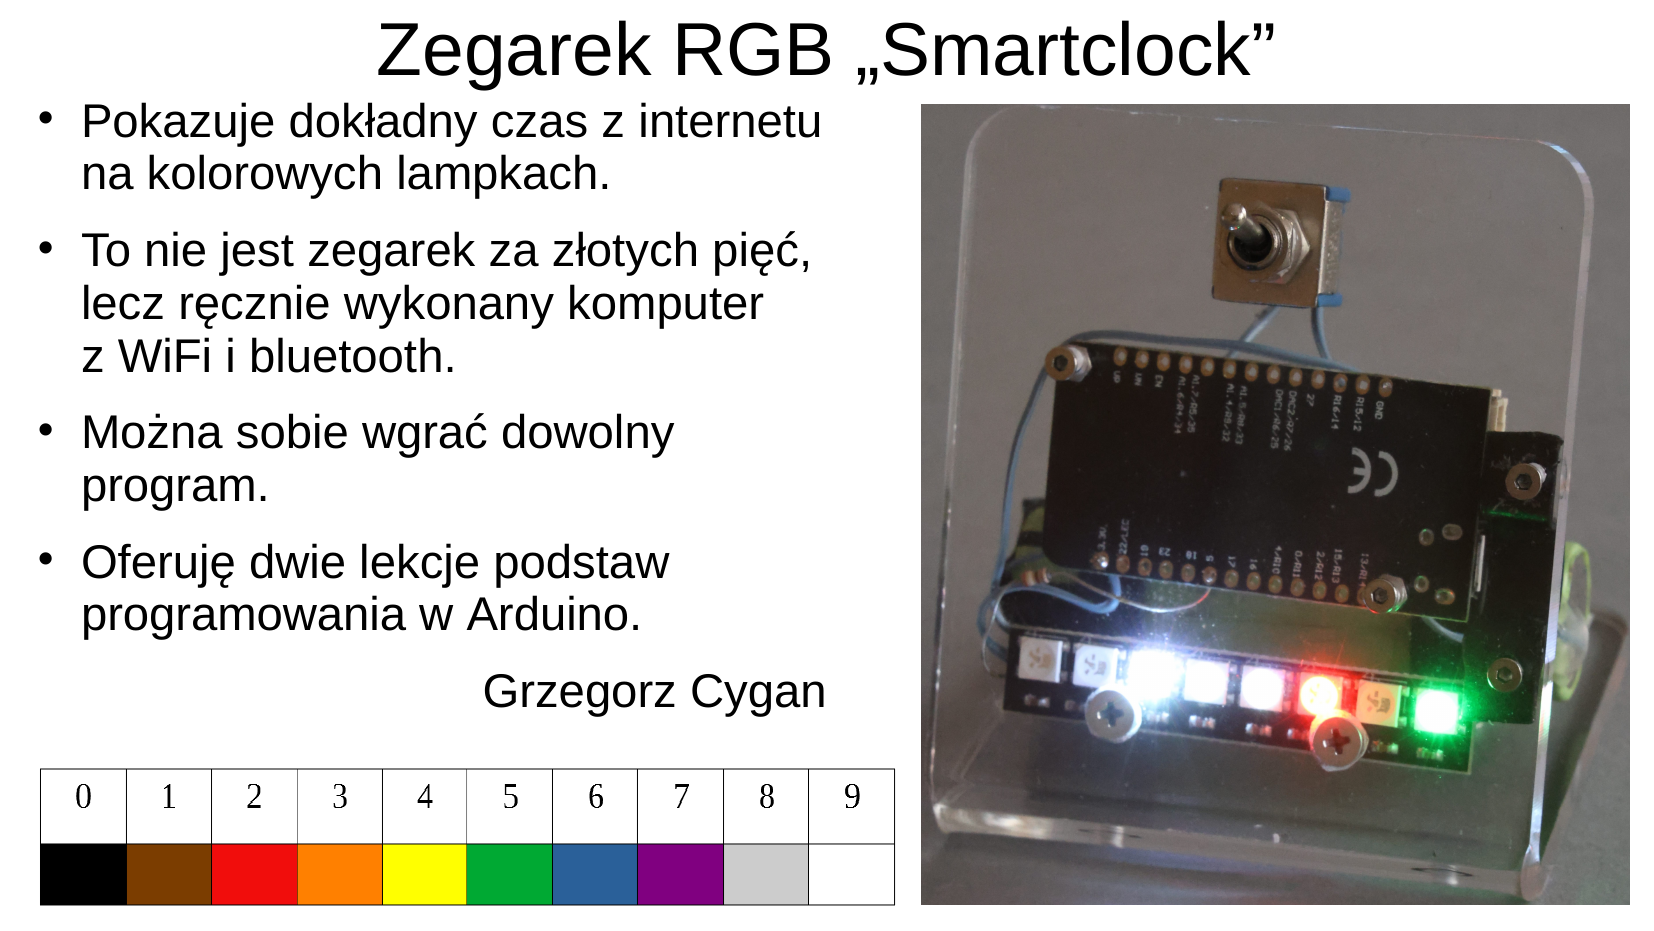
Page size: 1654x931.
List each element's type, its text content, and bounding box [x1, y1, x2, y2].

picture [921, 104, 1630, 905]
text_box Pokazuje dokładny czas z internetu na kolorowych lampkach. To nie jest zegarek za złotych pięć, lecz ręcznie wykonany komputer z WiFi i bluetooth. Można sobie wgrać dowolny program. Oferuję dwie lekcje podstaw programowania w Arduino. Grzegorz Cygan [23, 94, 827, 756]
title Zegarek RGB „Smartclock” [23, 7, 1630, 92]
picture [35, 767, 898, 910]
